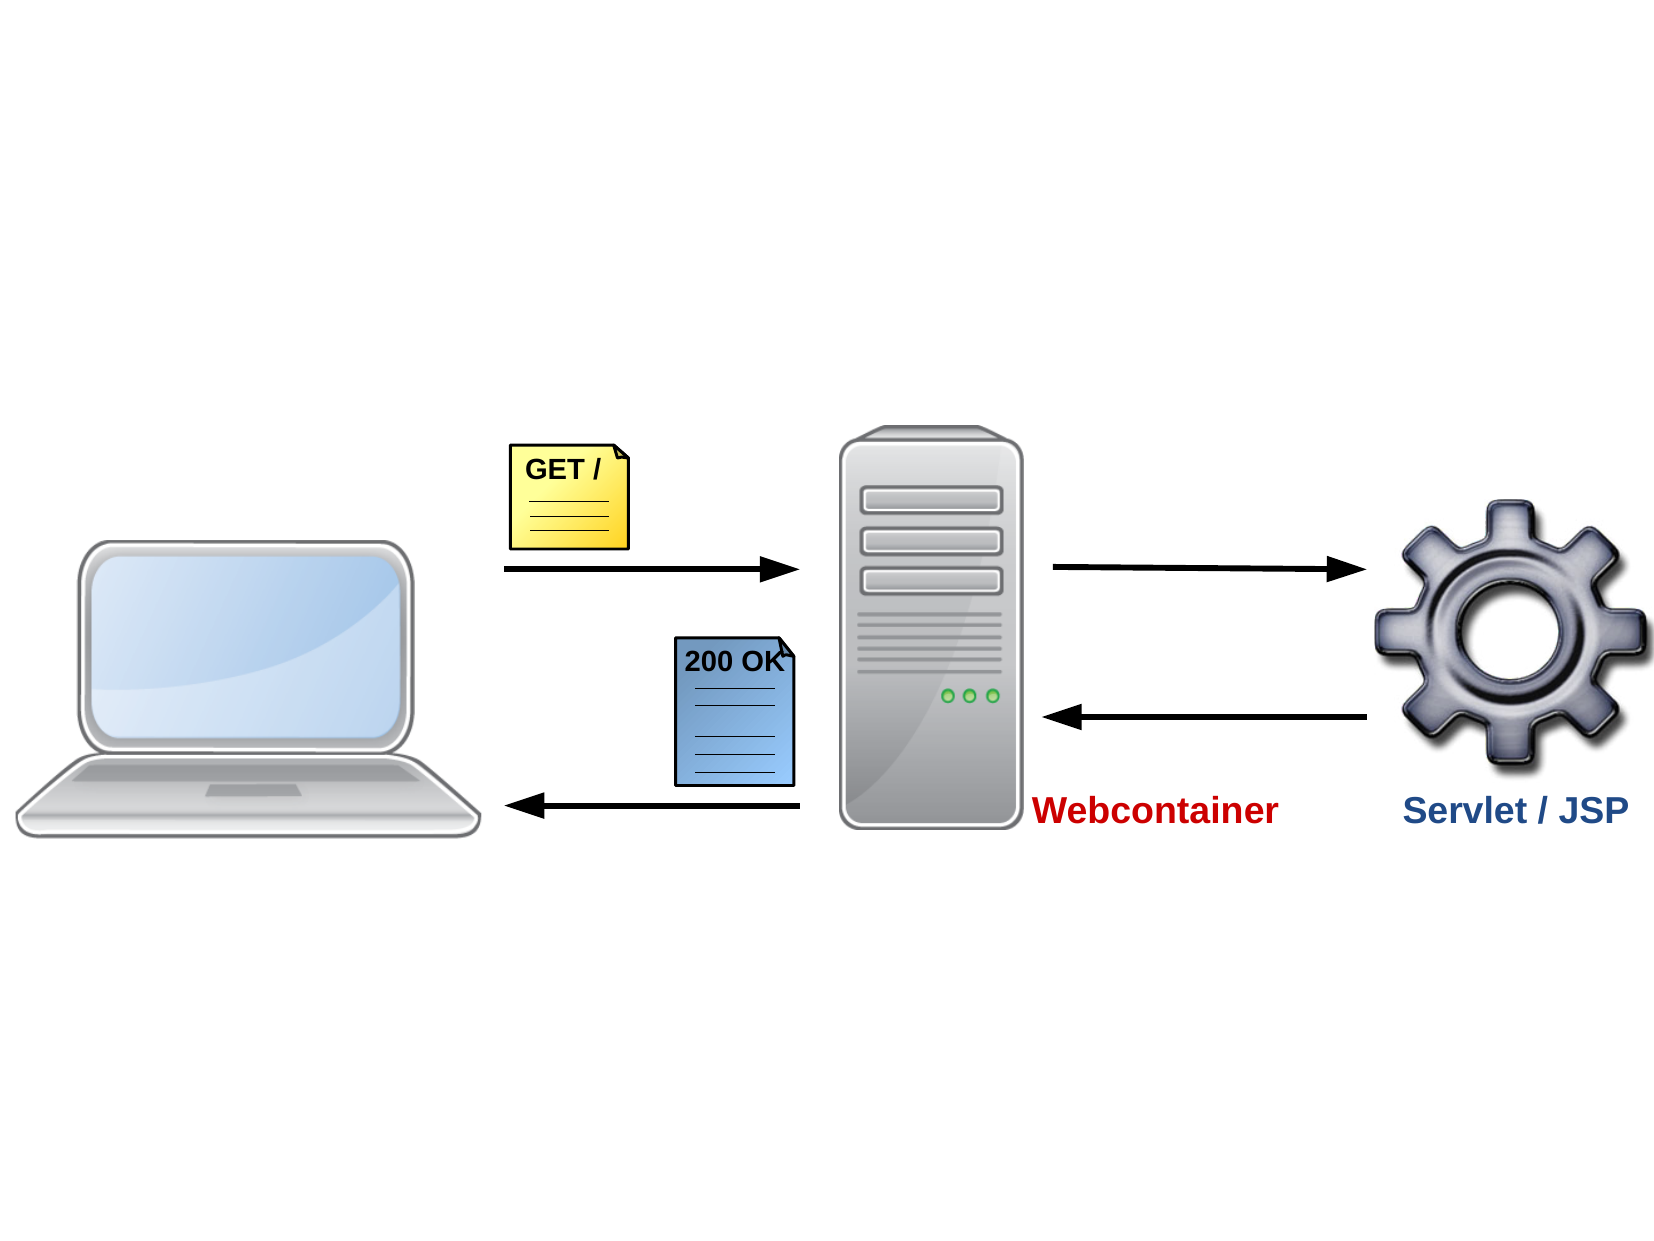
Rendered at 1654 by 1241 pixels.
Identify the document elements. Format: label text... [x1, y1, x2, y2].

picture [0, 519, 502, 860]
text_box 200 OK [669, 637, 829, 686]
text_box [675, 686, 794, 786]
text_box Webcontainer [1017, 781, 1294, 839]
text_box [510, 493, 629, 549]
picture [839, 425, 1024, 830]
picture [1374, 499, 1654, 783]
text_box GET / [510, 445, 640, 493]
text_box Servlet / JSP [1387, 781, 1645, 839]
